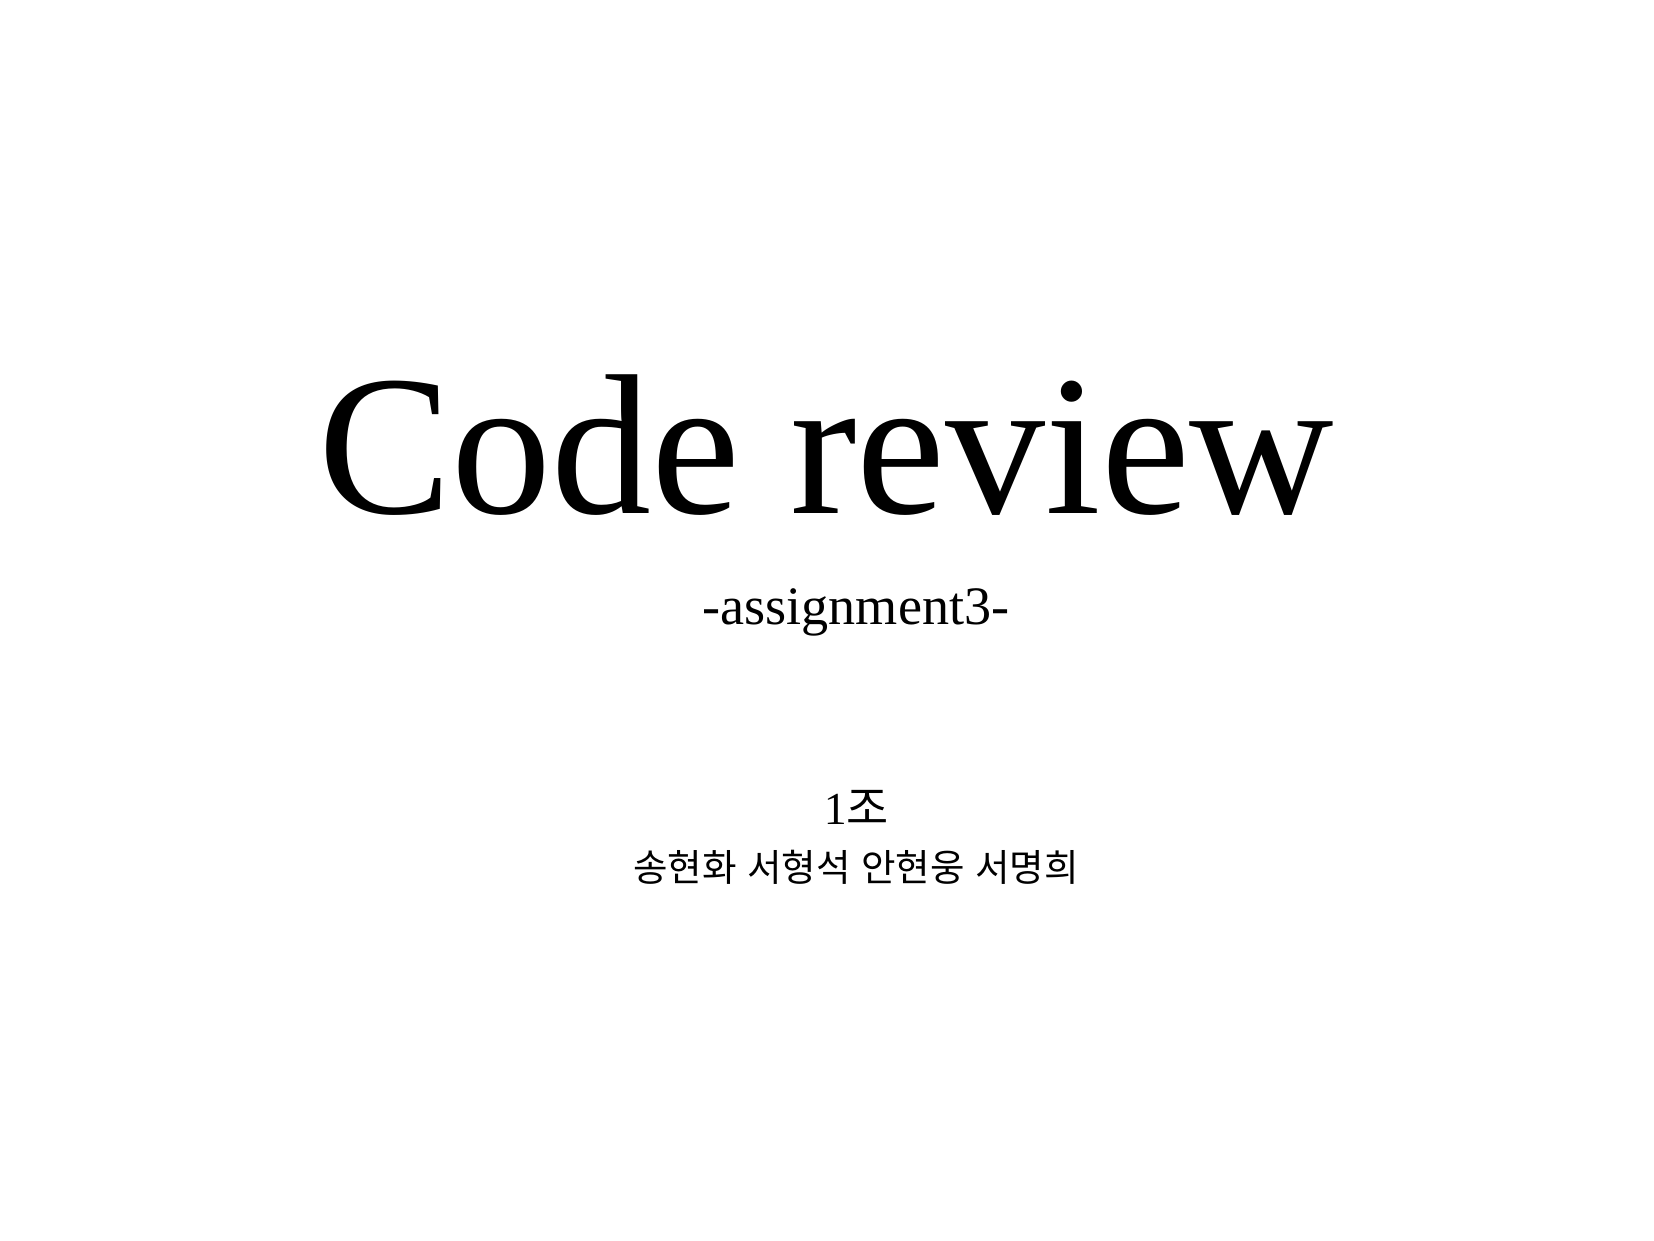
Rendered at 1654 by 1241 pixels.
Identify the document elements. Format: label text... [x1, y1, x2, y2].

title -assignment3- [425, 472, 1288, 680]
title Code review [82, 334, 1571, 557]
title 1조 송현화 서형석 안현웅 서명희 [425, 702, 1288, 910]
